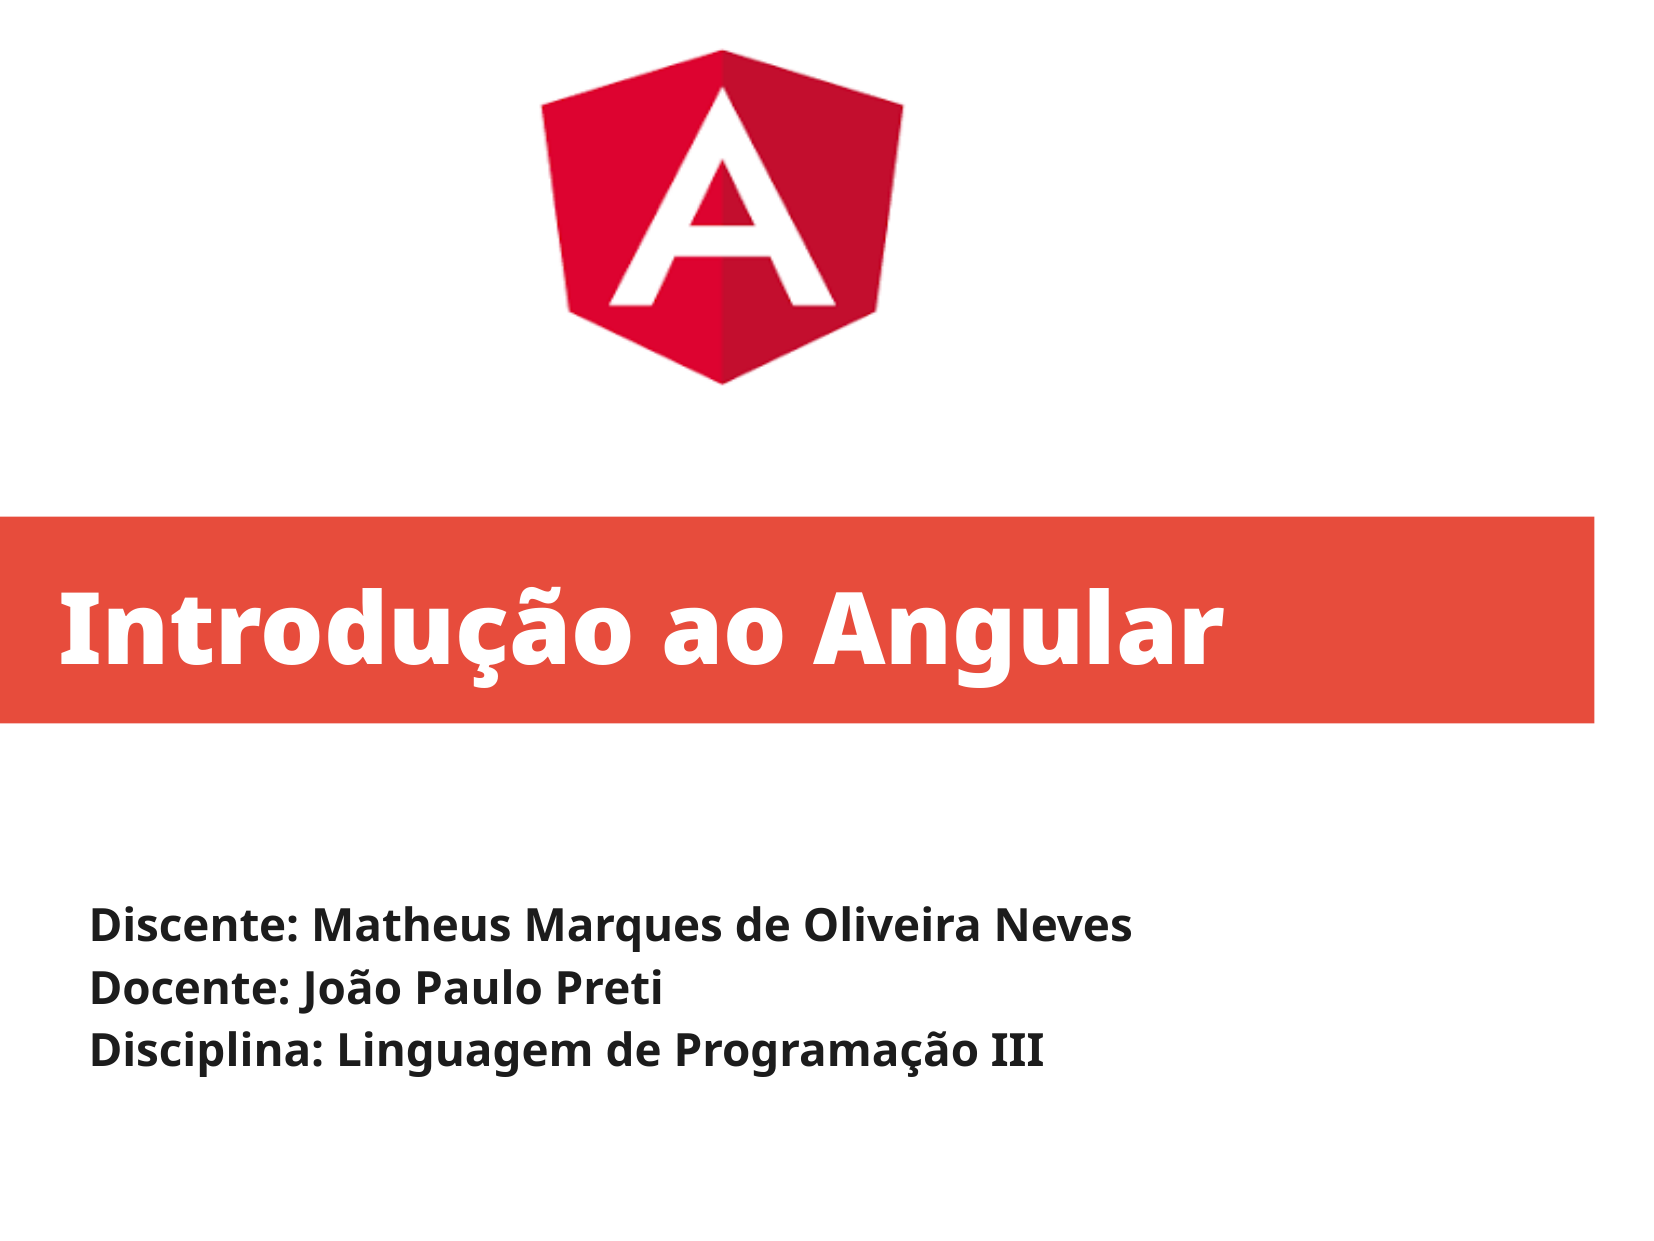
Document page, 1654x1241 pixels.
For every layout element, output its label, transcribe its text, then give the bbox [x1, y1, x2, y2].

subtitle Discente: Matheus Marques de Oliveira Neves Docente: João Paulo Preti Disciplina: Linguagem de Programação III [88, 767, 1595, 1182]
title Introdução ao Angular [59, 546, 1595, 694]
picture [480, 0, 966, 418]
